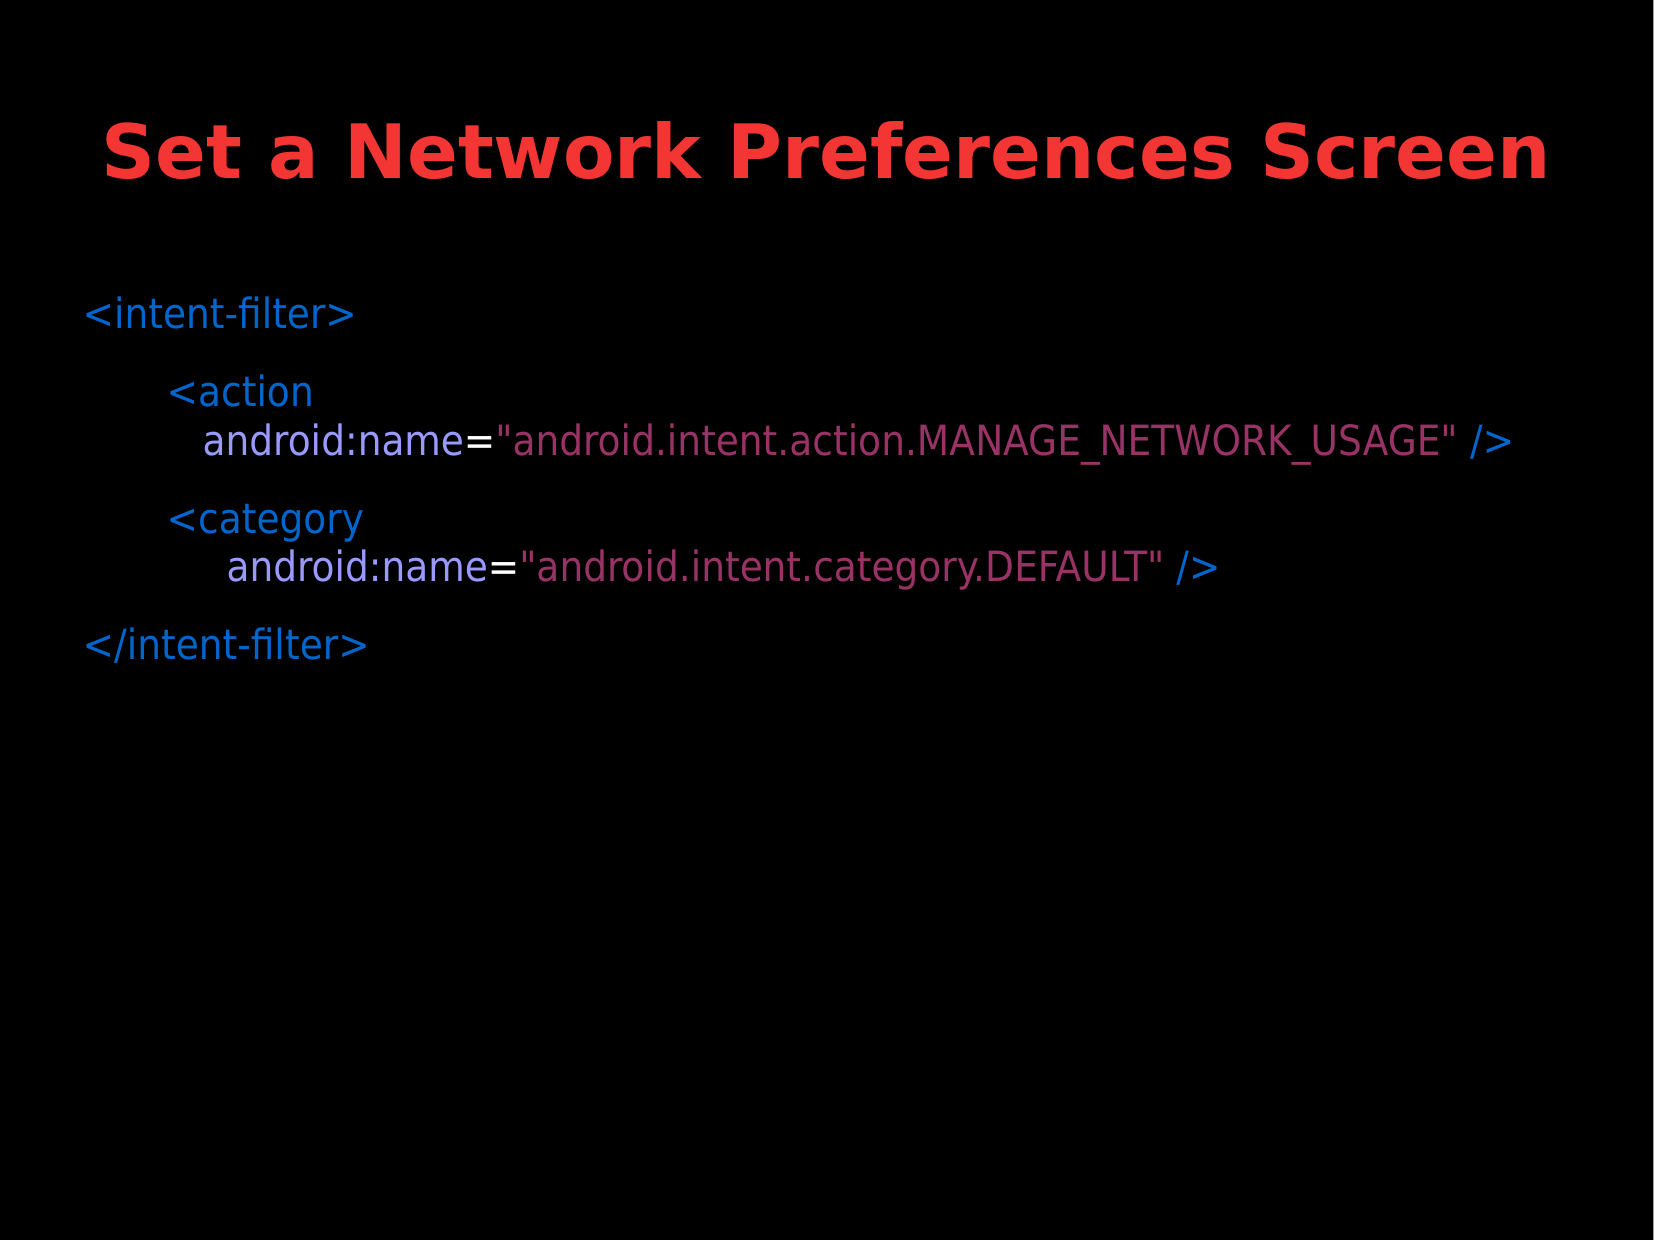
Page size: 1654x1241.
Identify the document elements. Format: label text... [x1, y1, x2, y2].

list <intent-filter> <action android:name="android.intent.action.MANAGE_NETWORK_USAGE" /> <category android:name="android.intent.category.DEFAULT" /> </intent-filter> [82, 290, 1538, 1010]
title Set a Network Preferences Screen [82, 49, 1571, 257]
